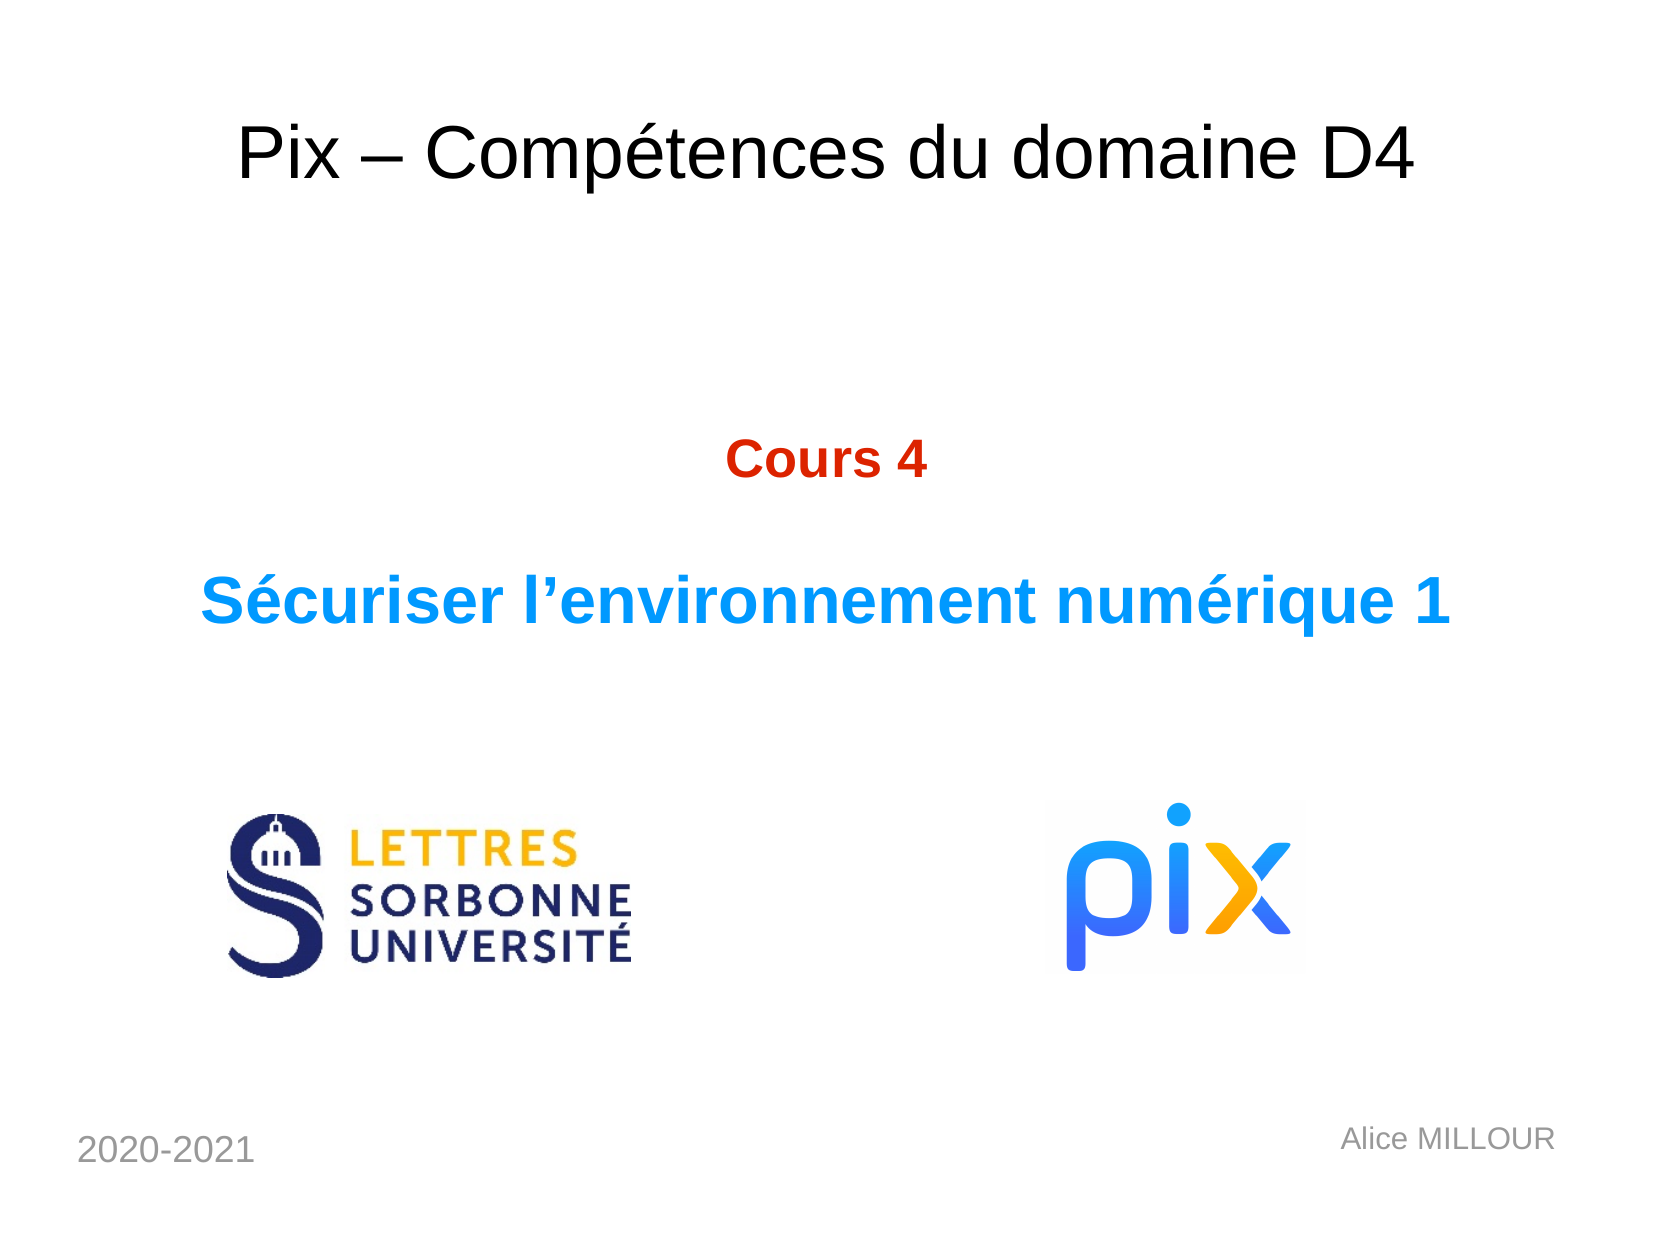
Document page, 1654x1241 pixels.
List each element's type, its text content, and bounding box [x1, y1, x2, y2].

picture [1045, 800, 1306, 974]
picture [227, 814, 631, 978]
subtitle Cours 4 Sécuriser l’environnement numérique 1 [82, 215, 1571, 935]
title Pix – Compétences du domaine D4 [82, 49, 1571, 215]
text_box Alice MILLOUR [1325, 1113, 1630, 1164]
